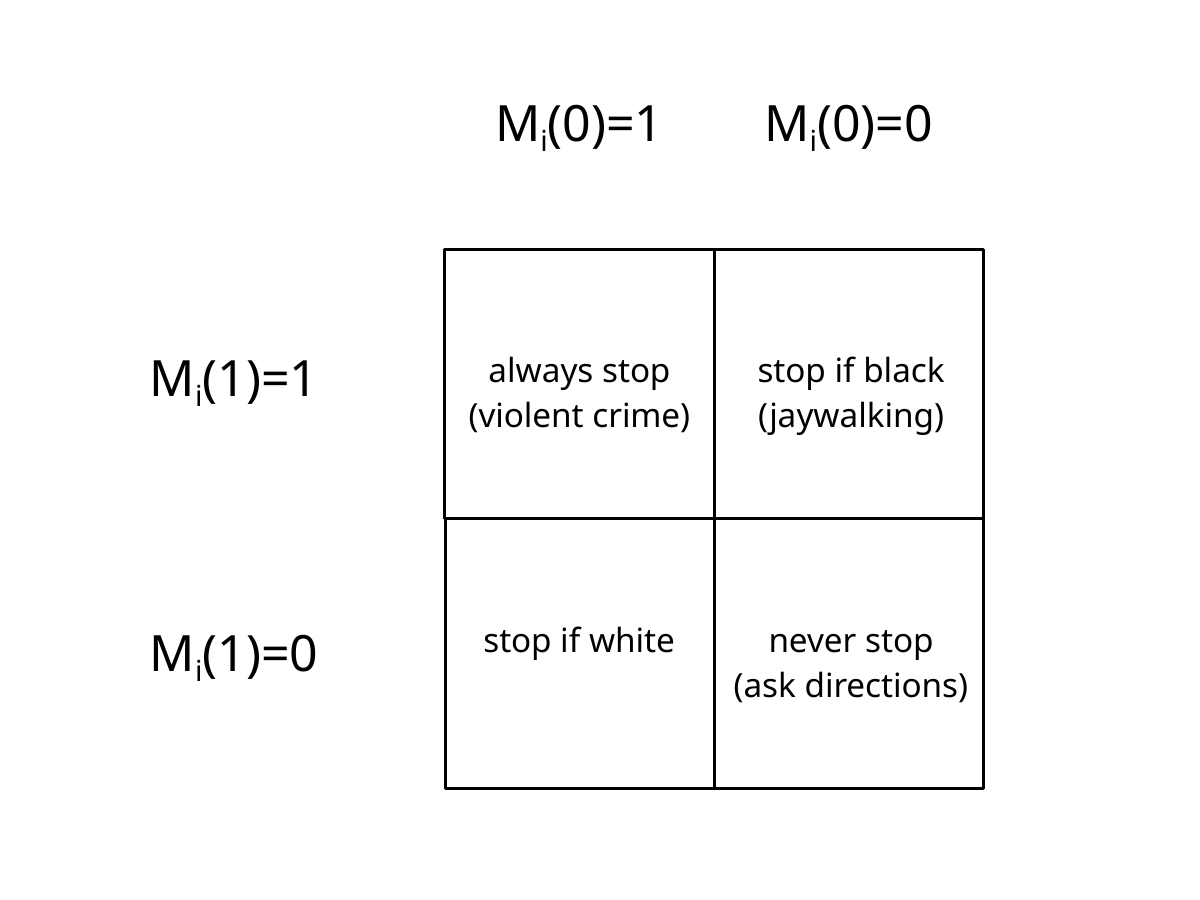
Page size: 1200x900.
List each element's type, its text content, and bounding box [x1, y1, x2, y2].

text_box stop if white [444, 552, 715, 789]
text_box Mi(1)=0 [135, 610, 406, 748]
text_box Mi(0)=1 [444, 80, 713, 282]
text_box stop if black (jaywalking) [716, 282, 986, 519]
text_box always stop (violent crime) [444, 282, 715, 519]
text_box never stop (ask directions) [716, 552, 986, 789]
text_box Mi(1)=1 [135, 335, 405, 610]
text_box [445, 444, 984, 789]
text_box Mi(0)=0 [713, 80, 984, 444]
